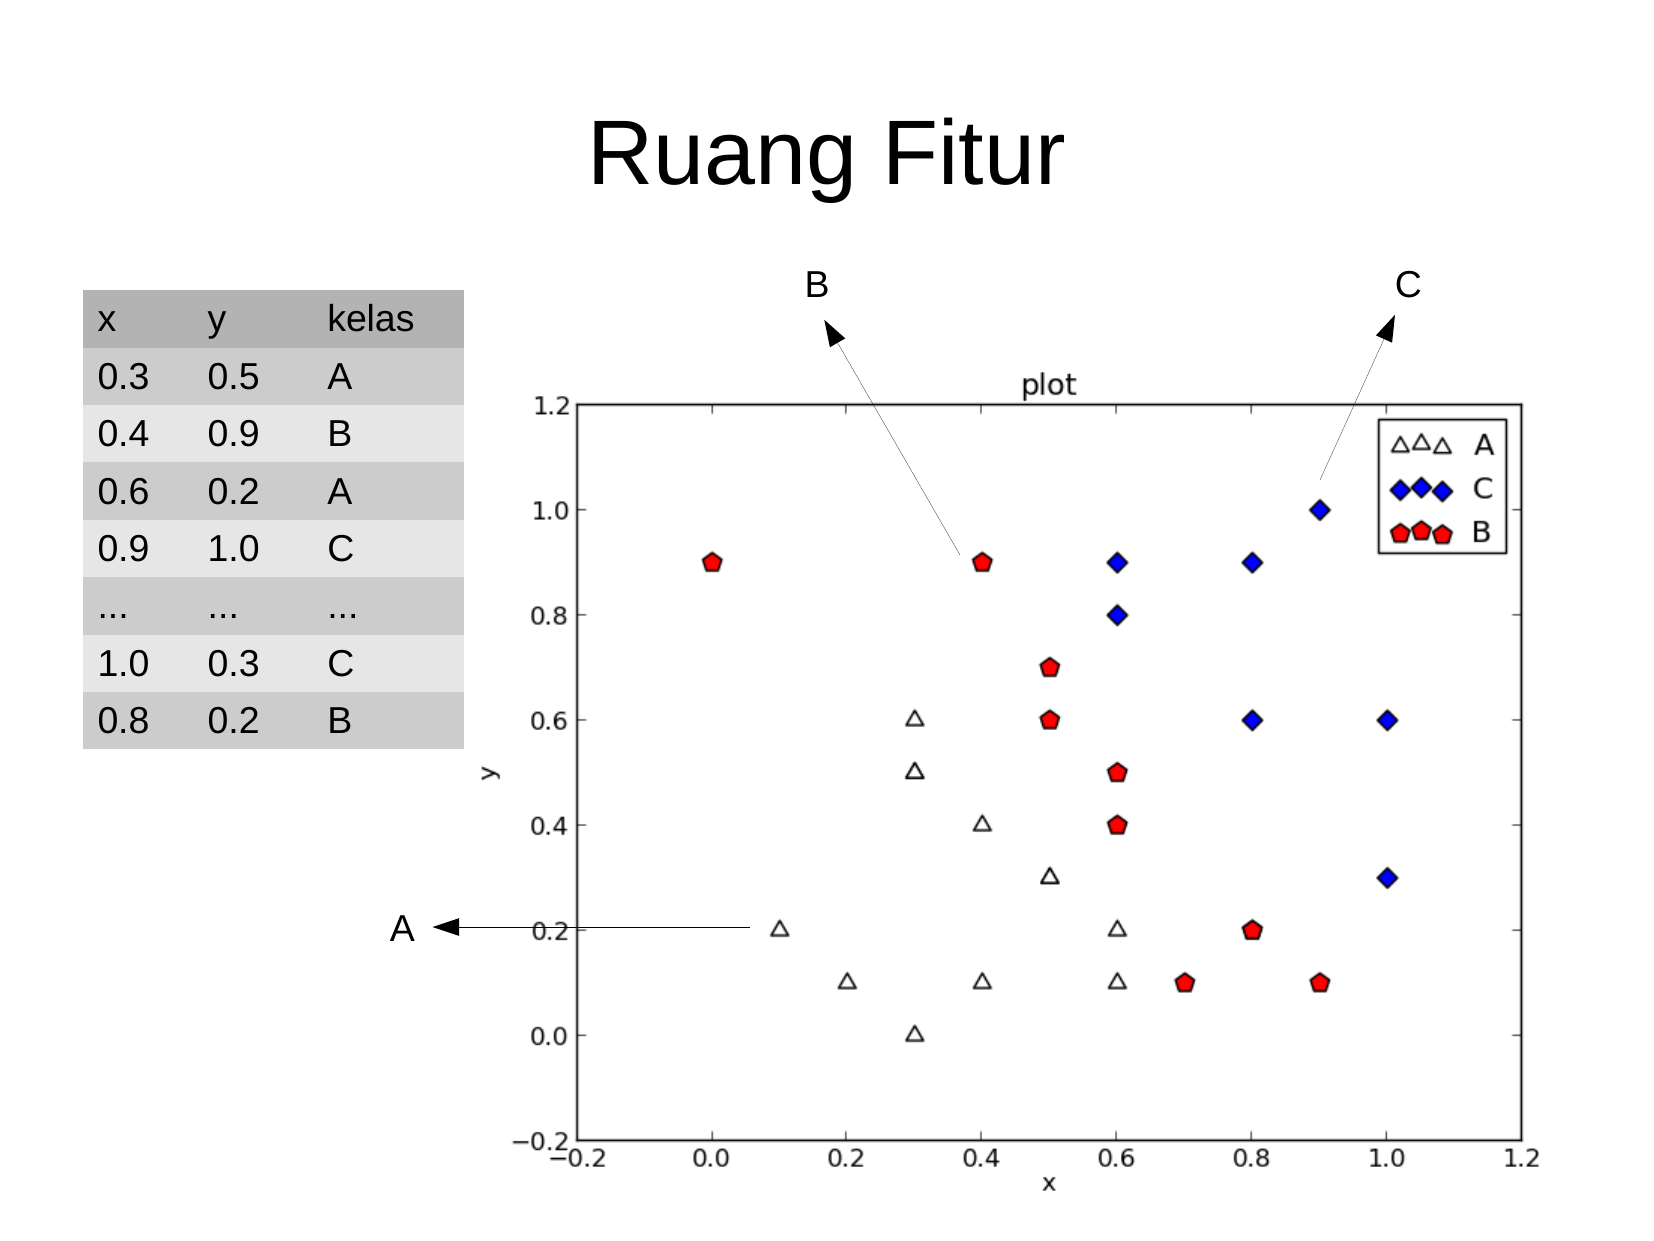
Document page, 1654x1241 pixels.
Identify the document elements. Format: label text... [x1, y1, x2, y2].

table_cell 0.3 [193, 635, 313, 692]
table_header kelas [313, 290, 464, 348]
table_cell C [313, 520, 464, 577]
title Ruang Fitur [82, 49, 1571, 257]
table_cell 0.8 [83, 692, 193, 749]
table_cell 0.6 [83, 462, 193, 520]
table_cell A [313, 348, 464, 405]
table_cell C [313, 635, 464, 692]
text_box A [375, 900, 451, 957]
table_cell A [313, 462, 464, 520]
table_cell 0.3 [83, 348, 193, 405]
table_cell 0.9 [83, 520, 193, 577]
text_box C [1380, 256, 1426, 314]
table_cell ... [83, 577, 193, 635]
table_cell 0.2 [193, 462, 313, 520]
table_cell 1.0 [193, 520, 313, 577]
table_header y [193, 290, 313, 348]
table_cell 0.2 [193, 692, 313, 749]
table_cell B [313, 692, 464, 749]
text_box B [789, 256, 845, 315]
table_header x [83, 290, 193, 348]
table_cell 0.4 [83, 405, 193, 462]
table_cell 0.5 [193, 348, 313, 405]
table_cell ... [313, 577, 464, 635]
table_cell 1.0 [83, 635, 193, 692]
table_cell B [313, 405, 464, 462]
table_cell 0.9 [193, 405, 313, 462]
table_cell ... [193, 577, 313, 635]
picture [425, 314, 1644, 1233]
